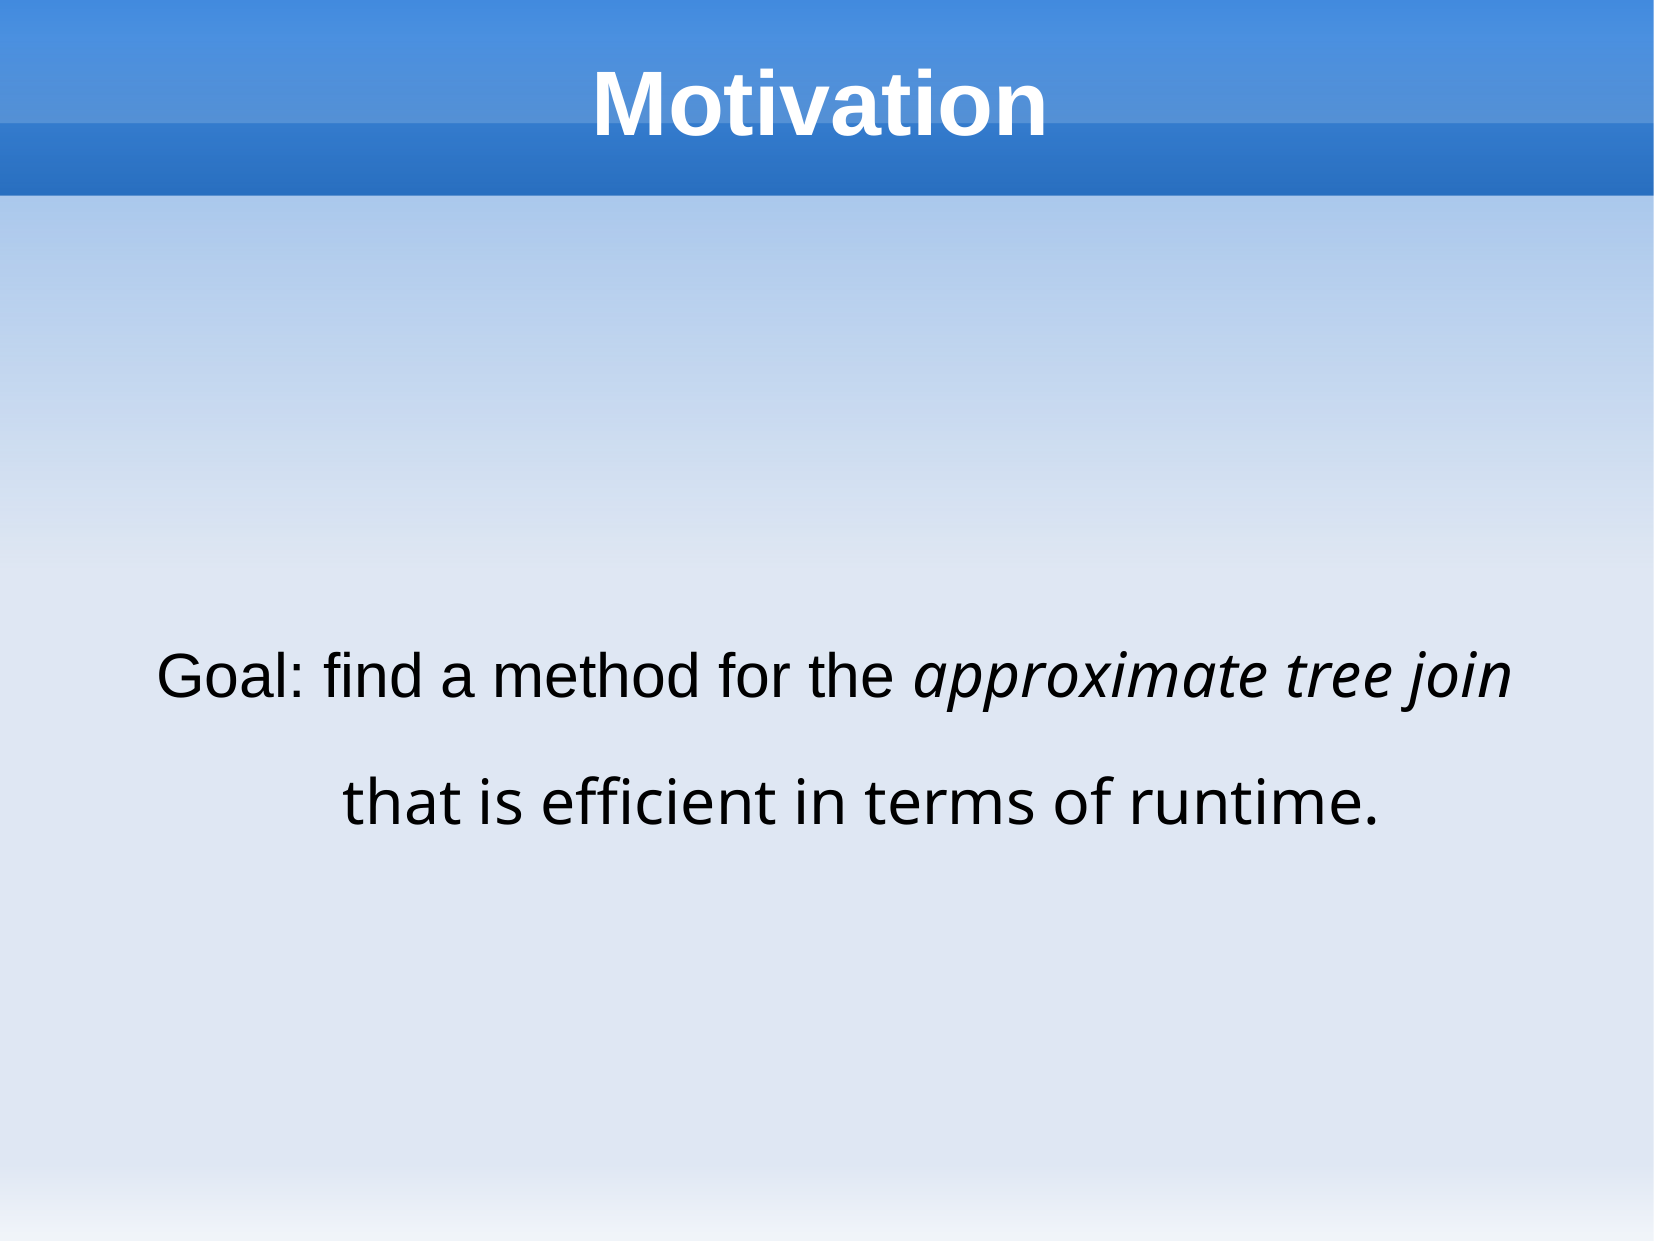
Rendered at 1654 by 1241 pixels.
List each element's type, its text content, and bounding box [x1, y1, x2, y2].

title Motivation [76, 7, 1565, 200]
picture [0, 0, 1654, 1241]
list Goal: find a method for the approximate tree join that is efficient in terms of runtime. [82, 290, 1571, 1094]
